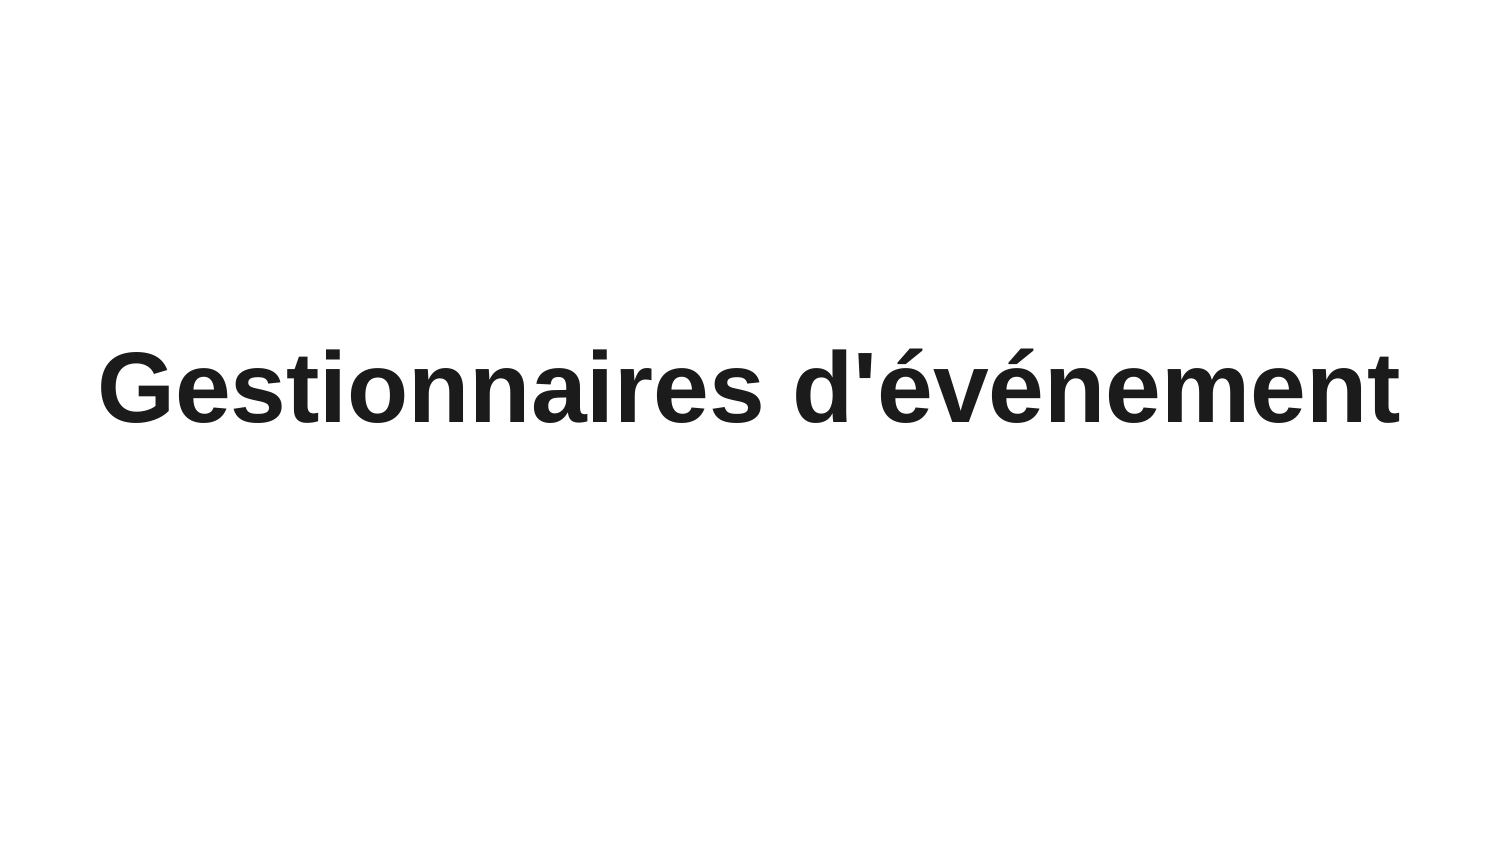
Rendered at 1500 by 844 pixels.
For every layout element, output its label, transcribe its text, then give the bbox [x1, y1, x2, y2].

title Gestionnaires d'événement [51, 122, 1449, 459]
